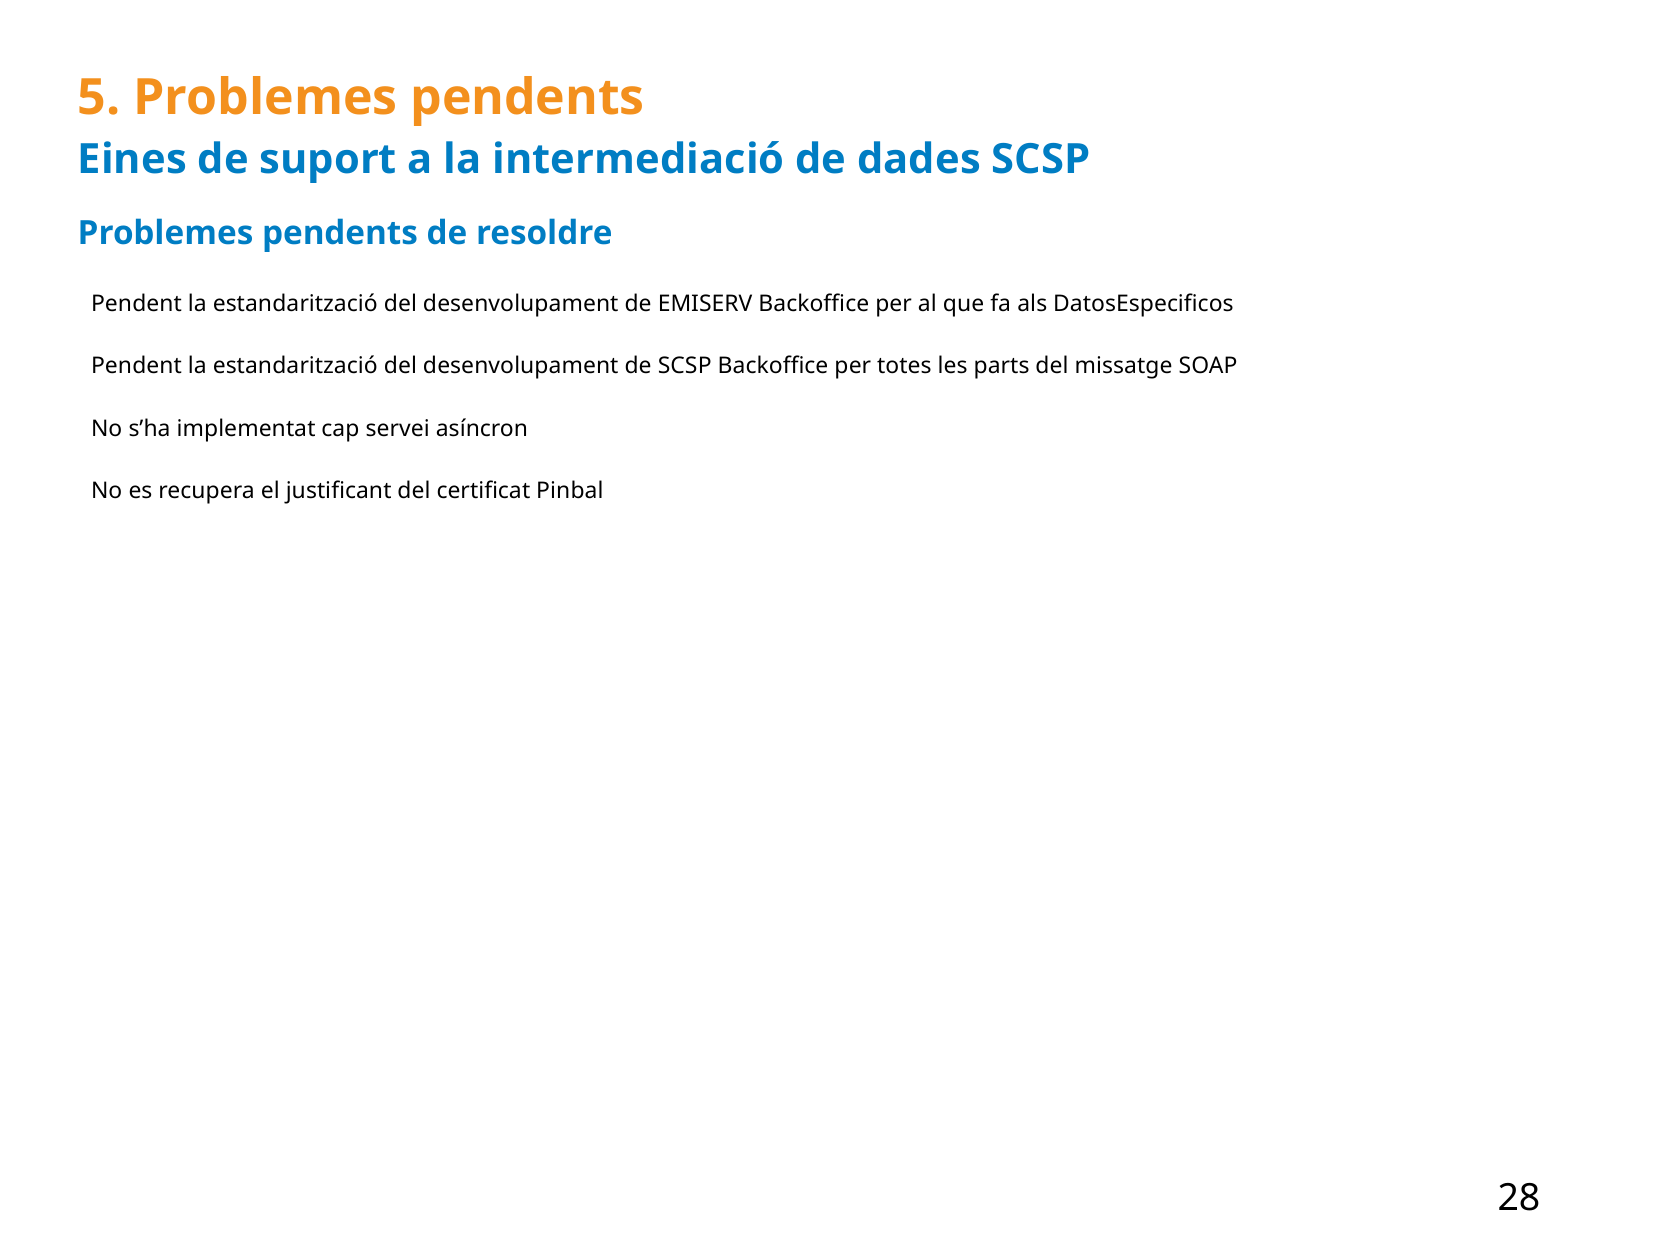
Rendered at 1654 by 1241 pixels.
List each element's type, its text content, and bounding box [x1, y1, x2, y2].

text_box Pendent la estandarització del desenvolupament de EMISERV Backoffice per al que fa als DatosEspecificos Pendent la estandarització del desenvolupament de SCSP Backoffice per totes les parts del missatge SOAP No s’ha implementat cap servei asíncron No es recupera el justificant del certificat Pinbal [76, 248, 1548, 735]
text_box <número> [1482, 1163, 1654, 1229]
text_box 5. Problemes pendents Eines de suport a la intermediació de dades SCSP Problemes pendents de resoldre [63, 53, 1535, 148]
